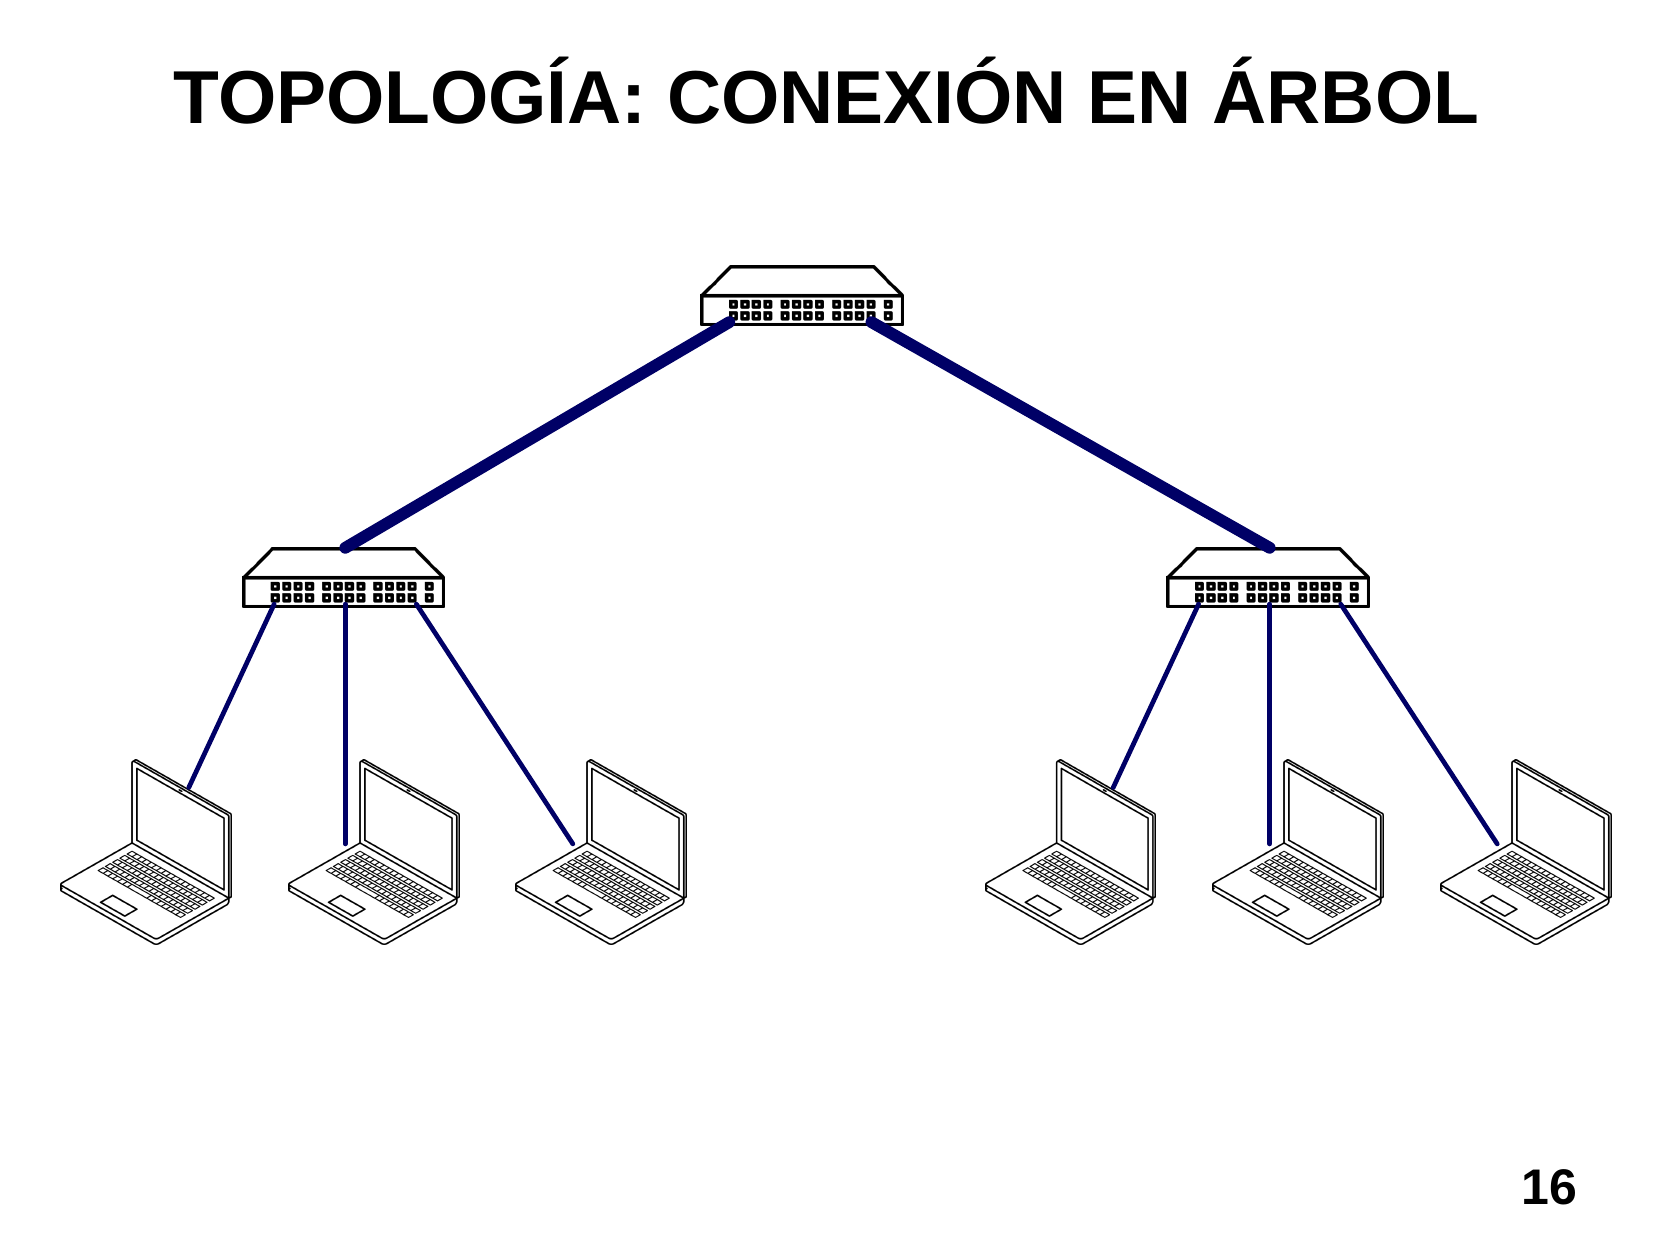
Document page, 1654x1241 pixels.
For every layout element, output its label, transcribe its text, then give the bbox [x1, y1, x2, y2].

picture [1166, 547, 1370, 608]
picture [985, 759, 1156, 945]
picture [242, 547, 445, 608]
picture [515, 759, 687, 945]
picture [288, 759, 460, 945]
picture [1440, 759, 1612, 945]
picture [700, 265, 904, 326]
title TOPOLOGÍA: CONEXIÓN EN ÁRBOL [82, 23, 1571, 172]
text_box <número> [1506, 1151, 1654, 1223]
picture [60, 759, 232, 945]
picture [1212, 759, 1384, 945]
